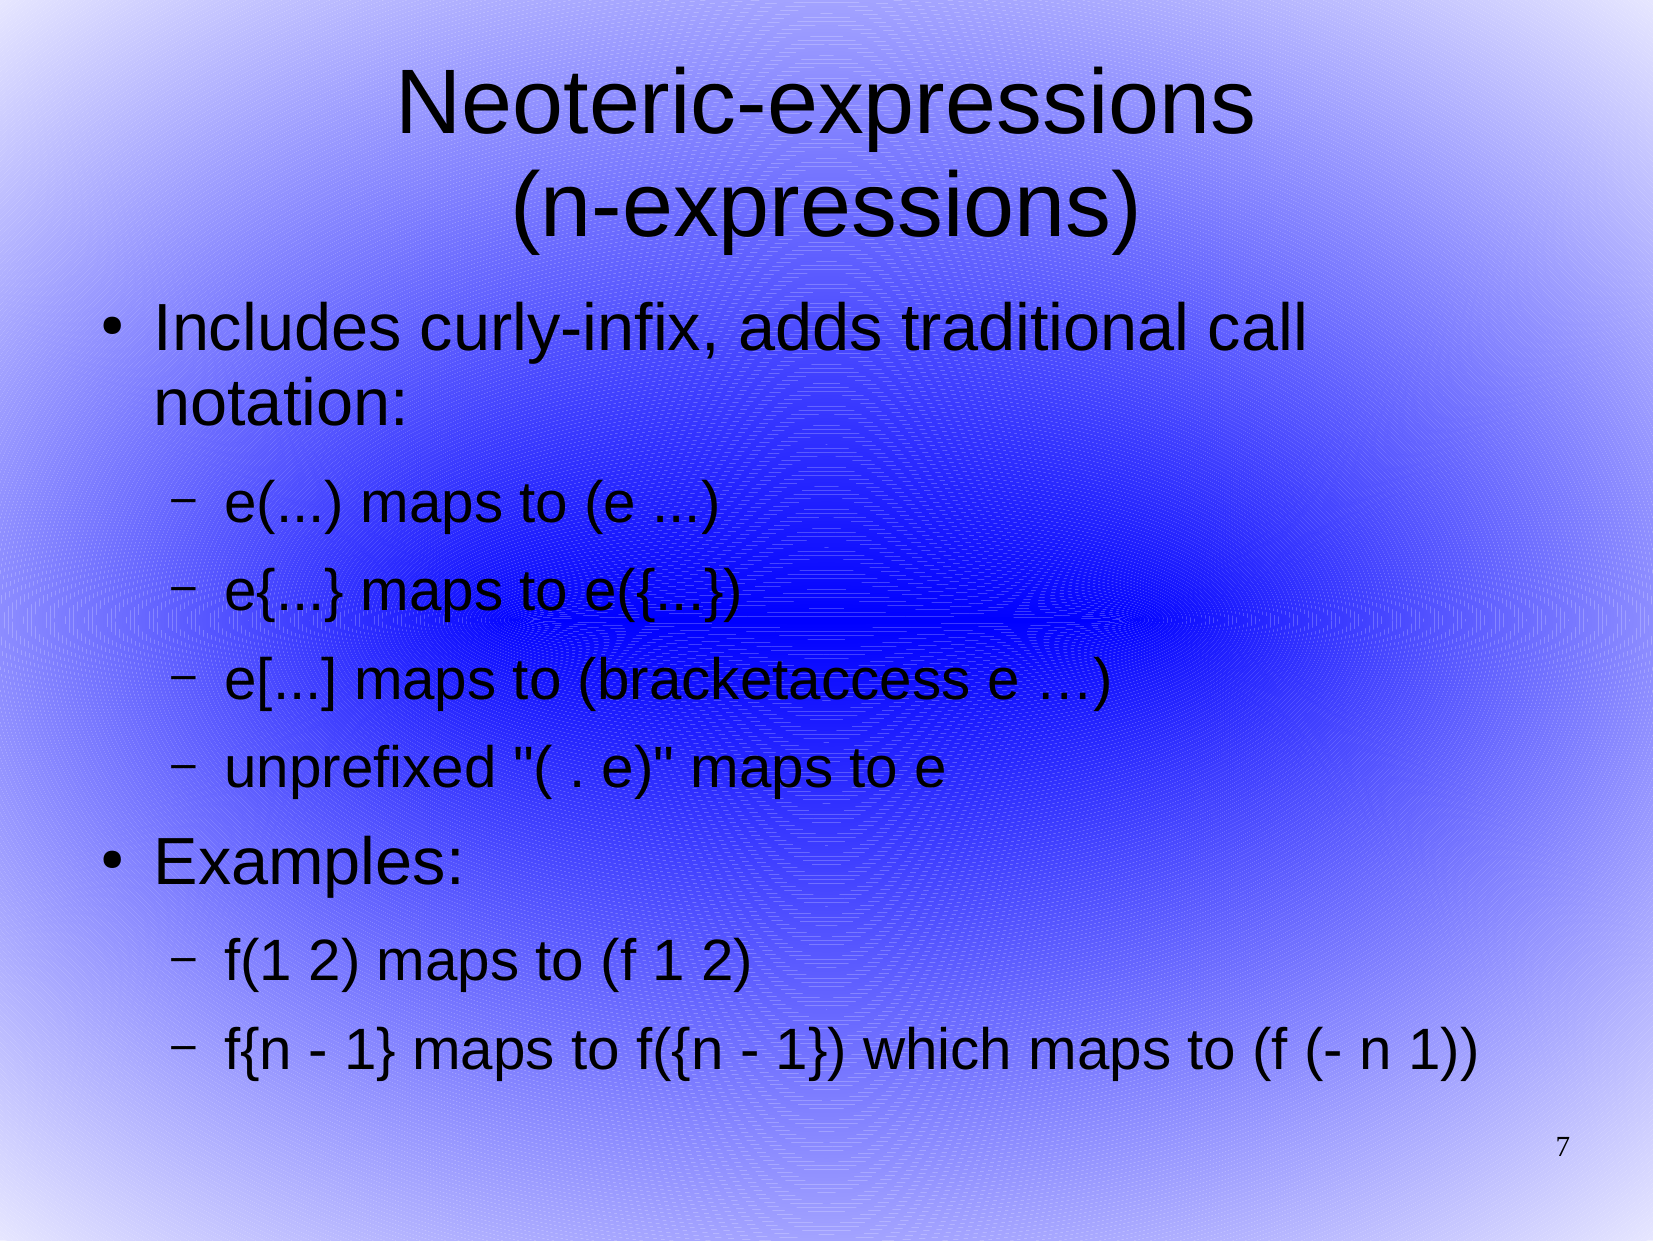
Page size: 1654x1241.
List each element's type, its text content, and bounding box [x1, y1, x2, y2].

title Neoteric-expressions (n-expressions) [82, 49, 1571, 257]
list Includes curly-infix, adds traditional call notation: e(...) maps to (e ...) e{...} maps to e({...}) e[...] maps to (bracketaccess e …) unprefixed "( . e)" maps to e Examples: f(1 2) maps to (f 1 2) f{n - 1} maps to f({n - 1}) which maps to (f (- n 1)) [82, 290, 1538, 1096]
